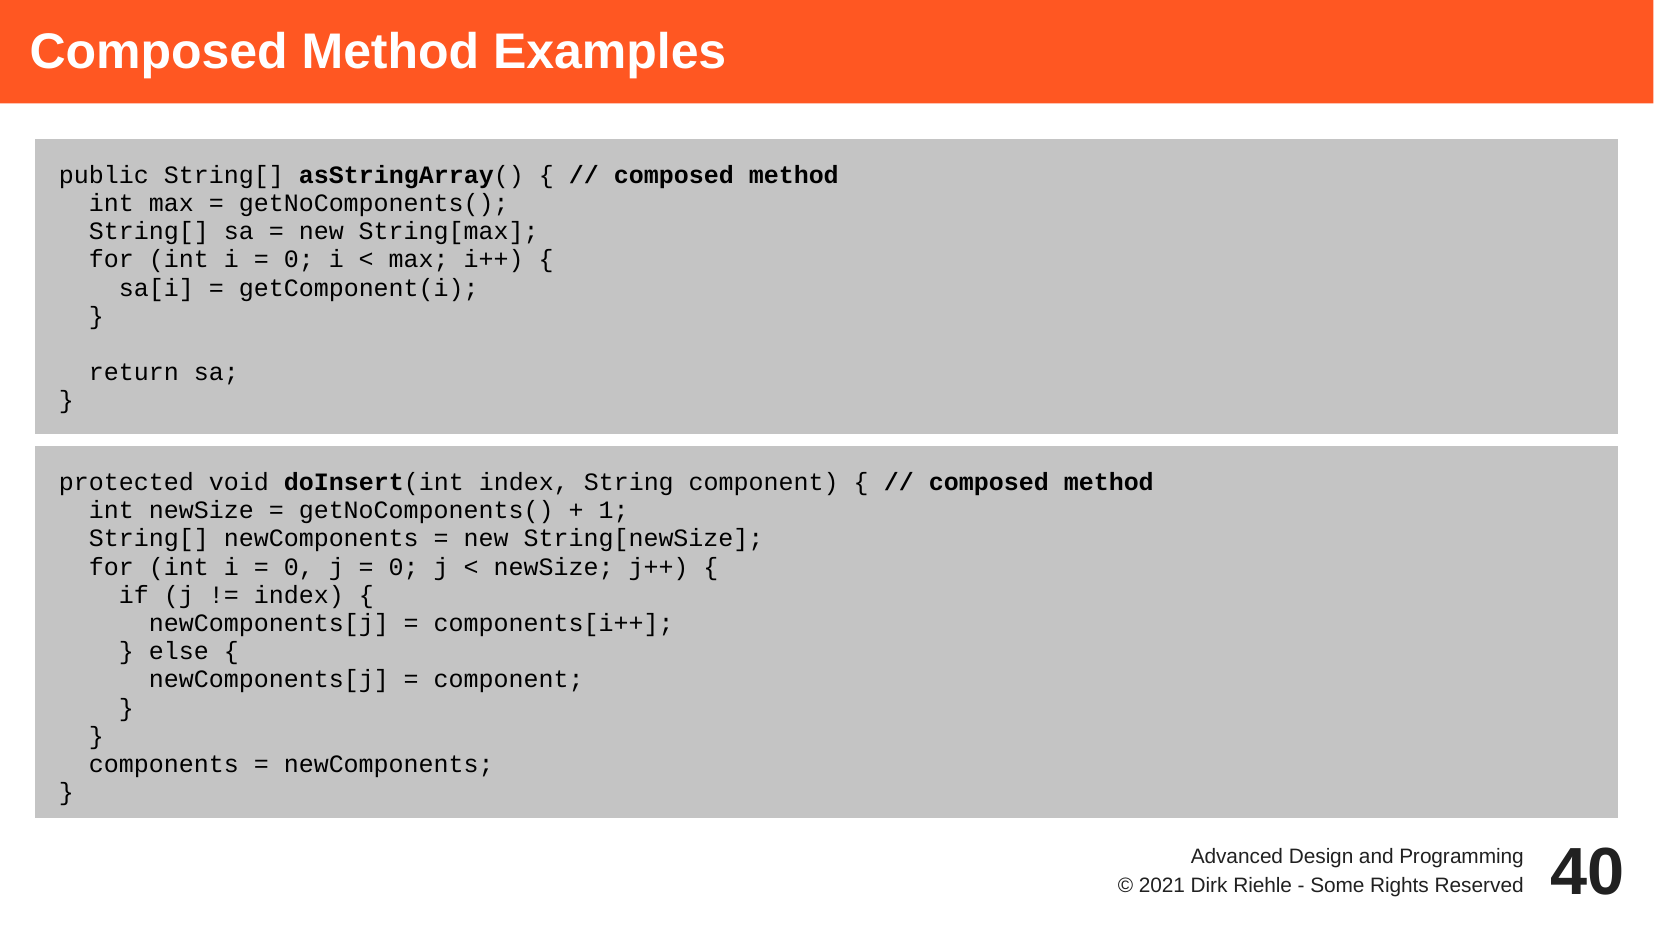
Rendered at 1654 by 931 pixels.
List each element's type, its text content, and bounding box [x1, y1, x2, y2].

list public String[] asStringArray() { // composed method int max = getNoComponents(); String[] sa = new String[max]; for (int i = 0; i < max; i++) { sa[i] = getComponent(i); } return sa; } [29, 132, 1625, 434]
list protected void doInsert(int index, String component) { // composed method int newSize = getNoComponents() + 1; String[] newComponents = new String[newSize]; for (int i = 0, j = 0; j < newSize; j++) { if (j != index) { newComponents[j] = components[i++]; } else { newComponents[j] = component; } } components = newComponents; } [29, 439, 1625, 824]
title Composed Method Examples [0, 0, 1654, 104]
